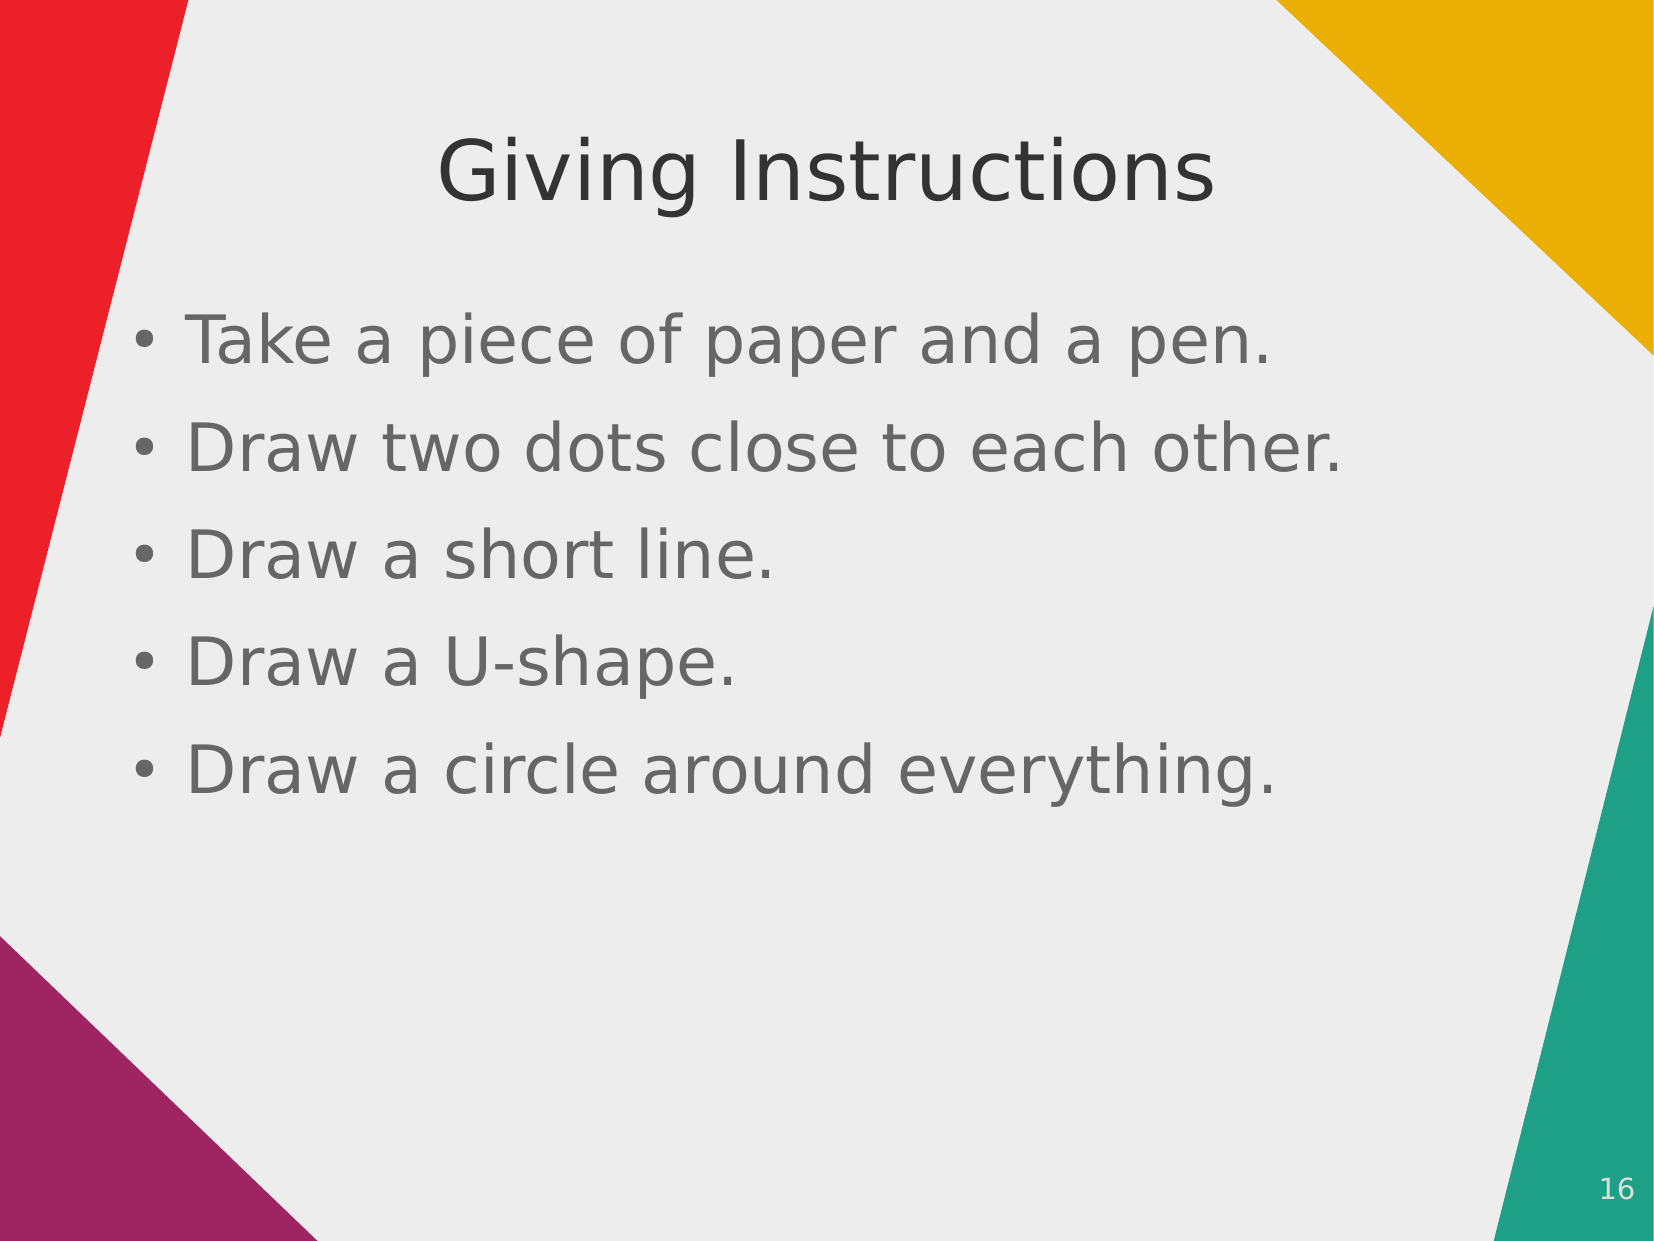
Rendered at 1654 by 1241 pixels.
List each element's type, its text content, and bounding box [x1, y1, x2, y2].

list Take a piece of paper and a pen. Draw two dots close to each other. Draw a short line. Draw a U-shape. Draw a circle around everything. [114, 302, 1539, 1033]
title Giving Instructions [114, 73, 1539, 271]
